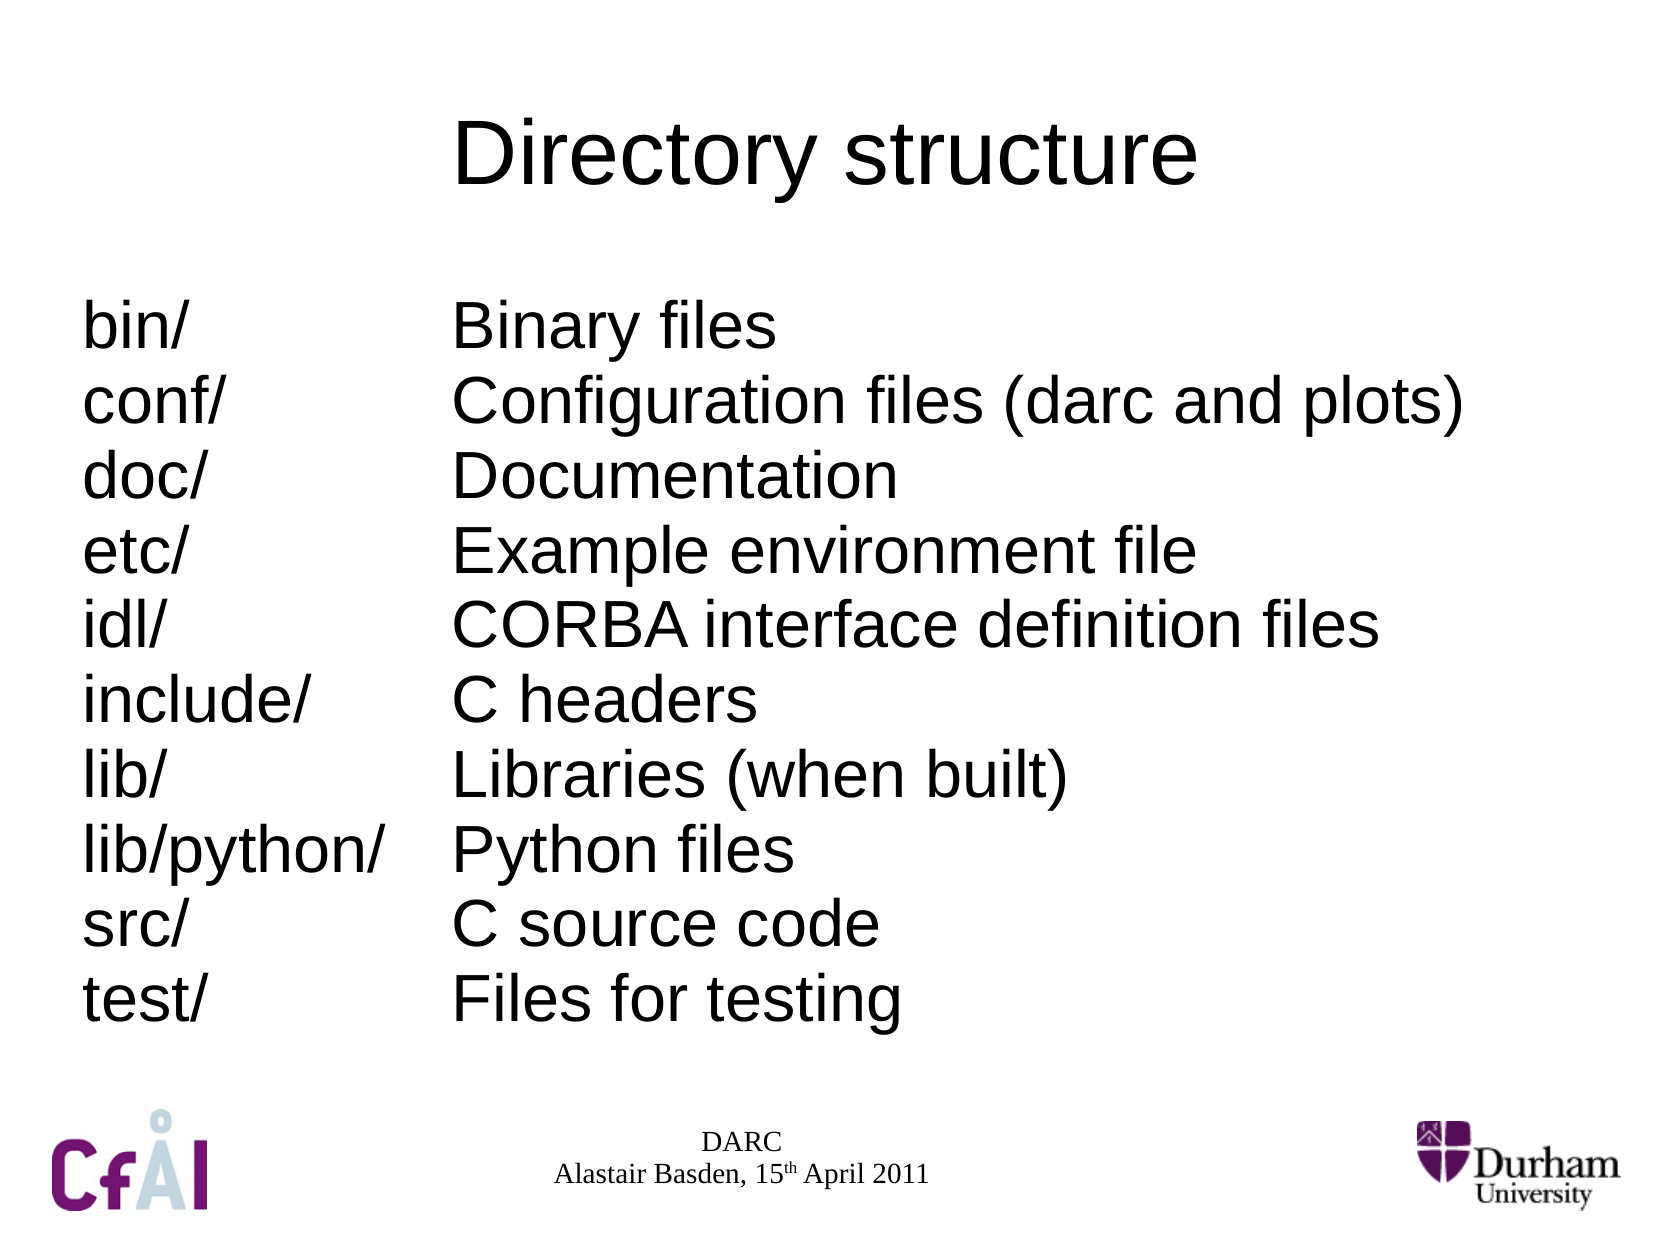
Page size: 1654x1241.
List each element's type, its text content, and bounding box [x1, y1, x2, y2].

title Directory structure [82, 56, 1571, 250]
picture [1417, 1121, 1621, 1211]
subtitle bin/ Binary files conf/ Configuration files (darc and plots) doc/ Documentation etc/ Example environment file idl/ CORBA interface definition files include/ C headers lib/ Libraries (when built) lib/python/ Python files src/ C source code test/ Files for testing [82, 288, 1571, 1111]
picture [52, 1109, 207, 1211]
